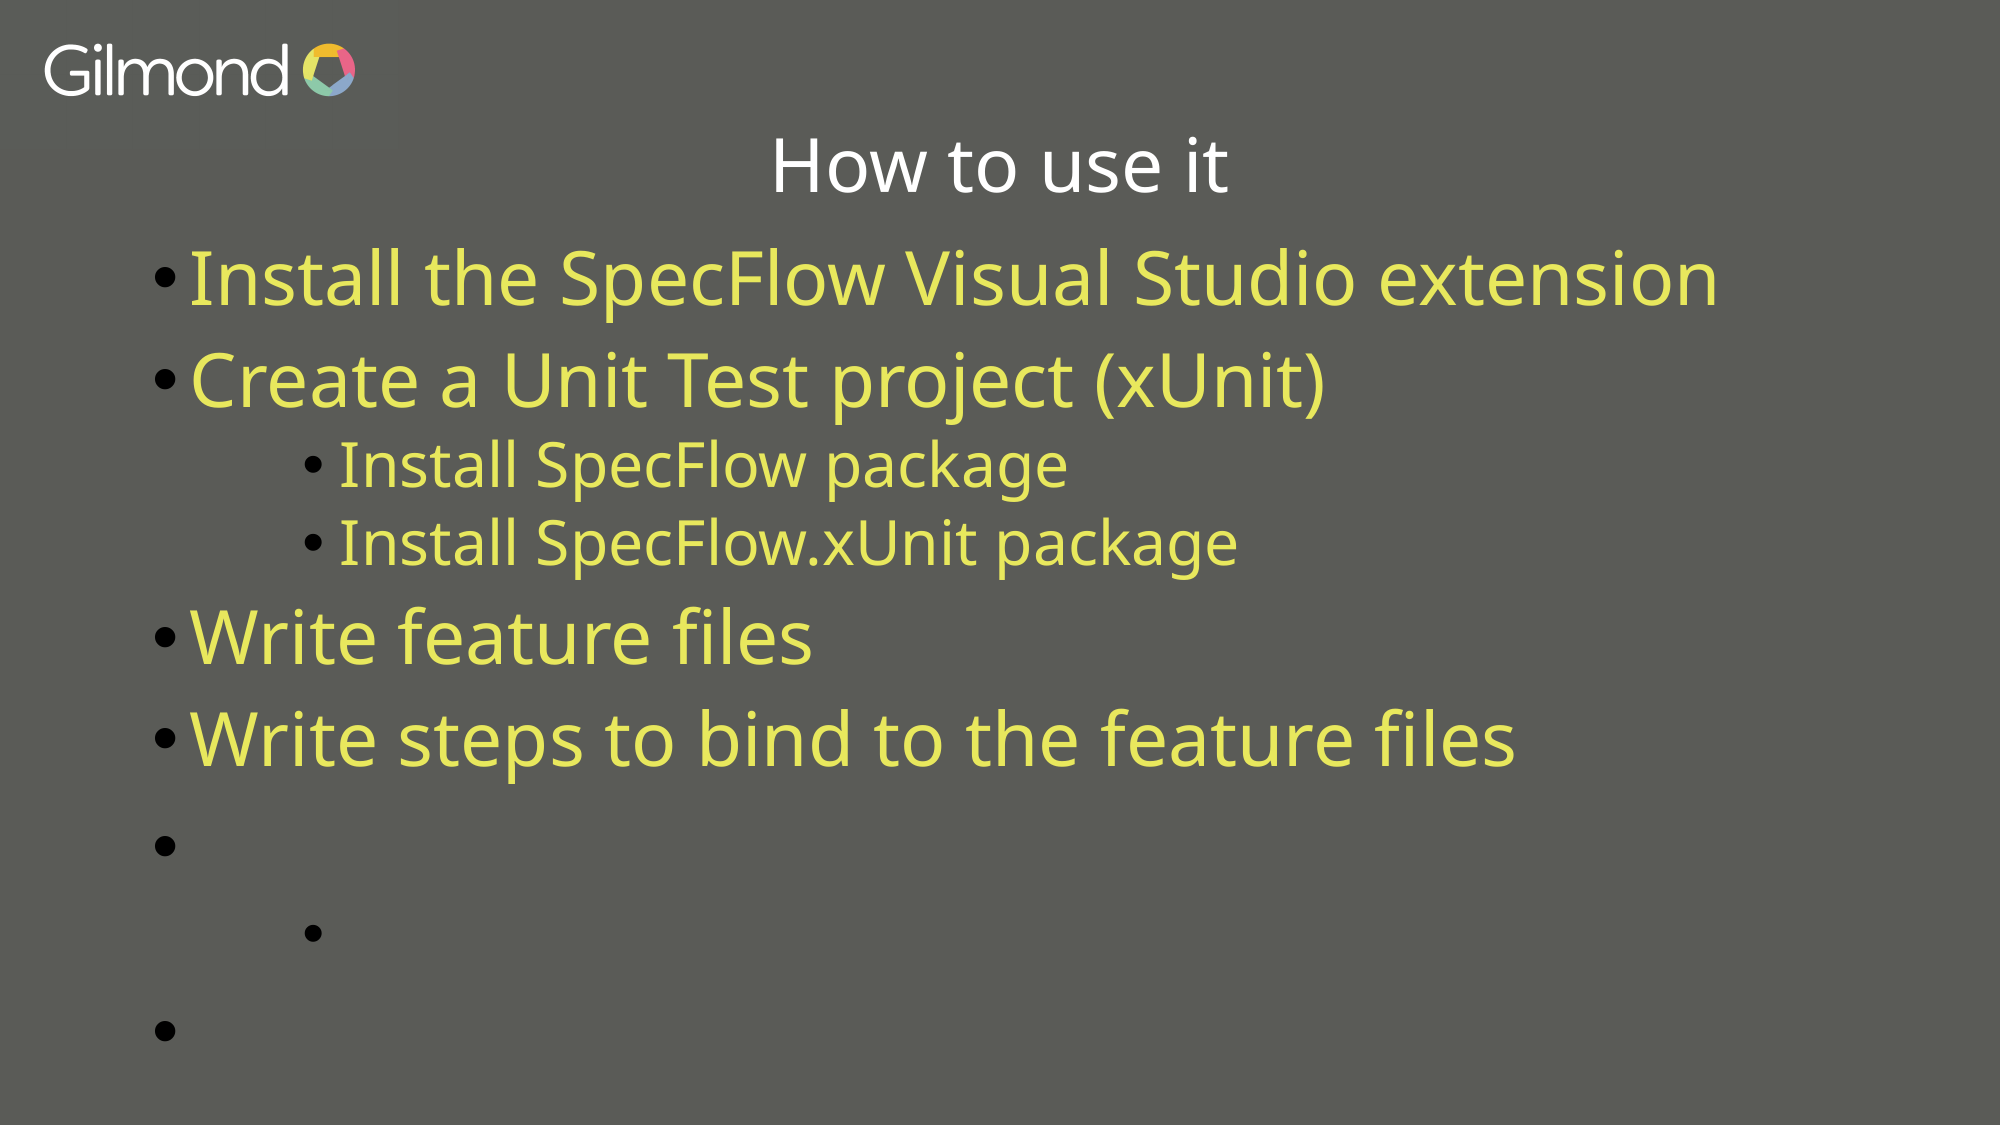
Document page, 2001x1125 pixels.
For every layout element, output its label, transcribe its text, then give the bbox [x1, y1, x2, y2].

picture [0, 0, 399, 149]
list Install the SpecFlow Visual Studio extension Create a Unit Test project (xUnit) Install SpecFlow package Install SpecFlow.xUnit package Write feature files Write steps to bind to the feature files [137, 233, 1863, 1053]
title How to use it [137, 59, 1863, 233]
